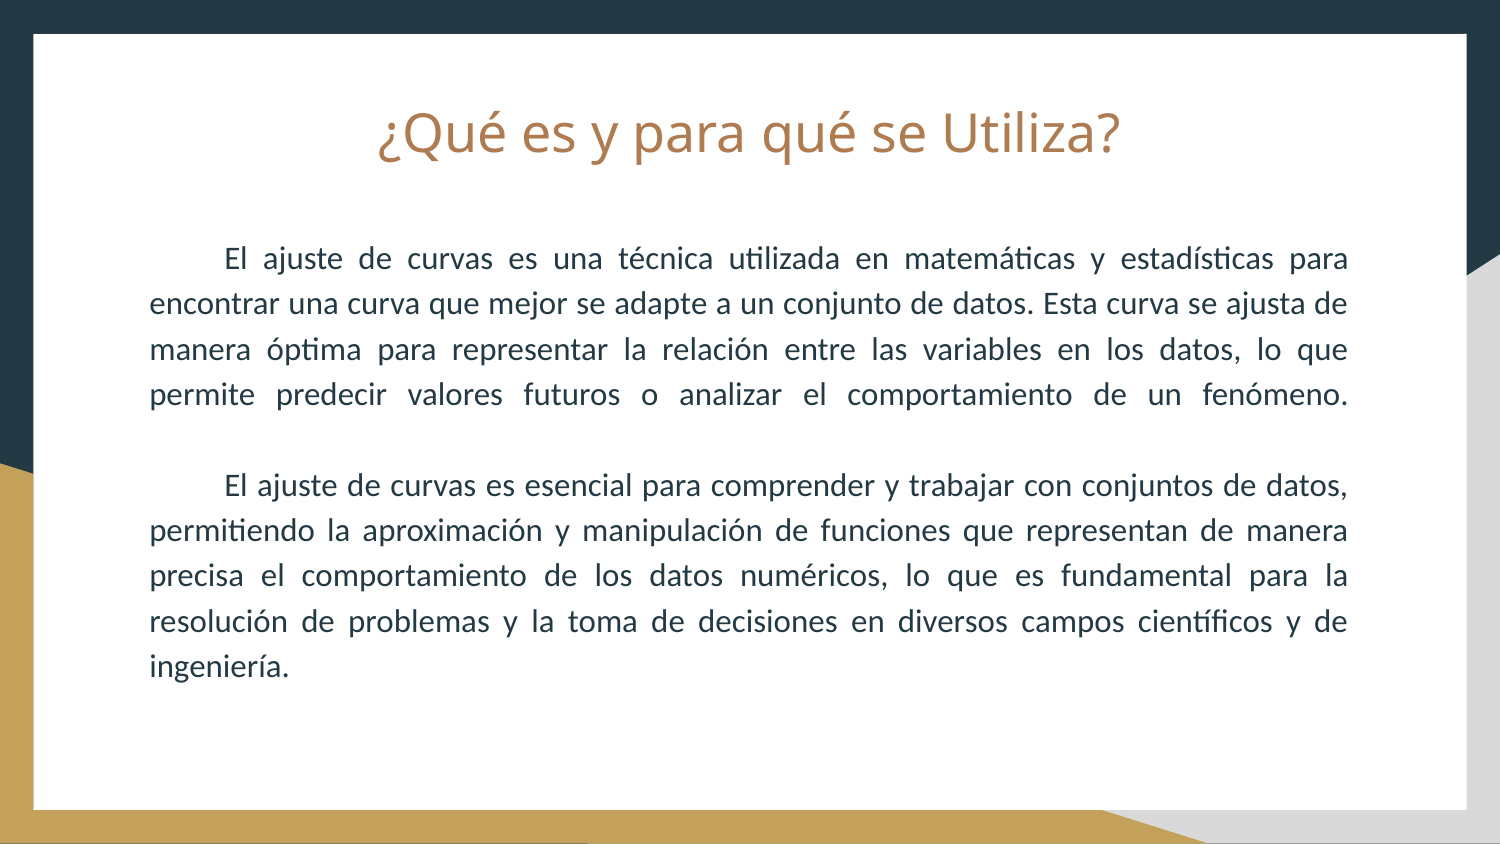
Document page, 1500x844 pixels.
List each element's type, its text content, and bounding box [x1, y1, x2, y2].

list El ajuste de curvas es una técnica utilizada en matemáticas y estadísticas para encontrar una curva que mejor se adapte a un conjunto de datos. Esta curva se ajusta de manera óptima para representar la relación entre las variables en los datos, lo que permite predecir valores futuros o analizar el comportamiento de un fenómeno. El ajuste de curvas es esencial para comprender y trabajar con conjuntos de datos, permitiendo la aproximación y manipulación de funciones que representan de manera precisa el comportamiento de los datos numéricos, lo que es fundamental para la resolución de problemas y la toma de decisiones en diversos campos científicos y de ingeniería. [134, 215, 1366, 806]
title ¿Qué es y para qué se Utiliza? [275, 80, 1225, 184]
